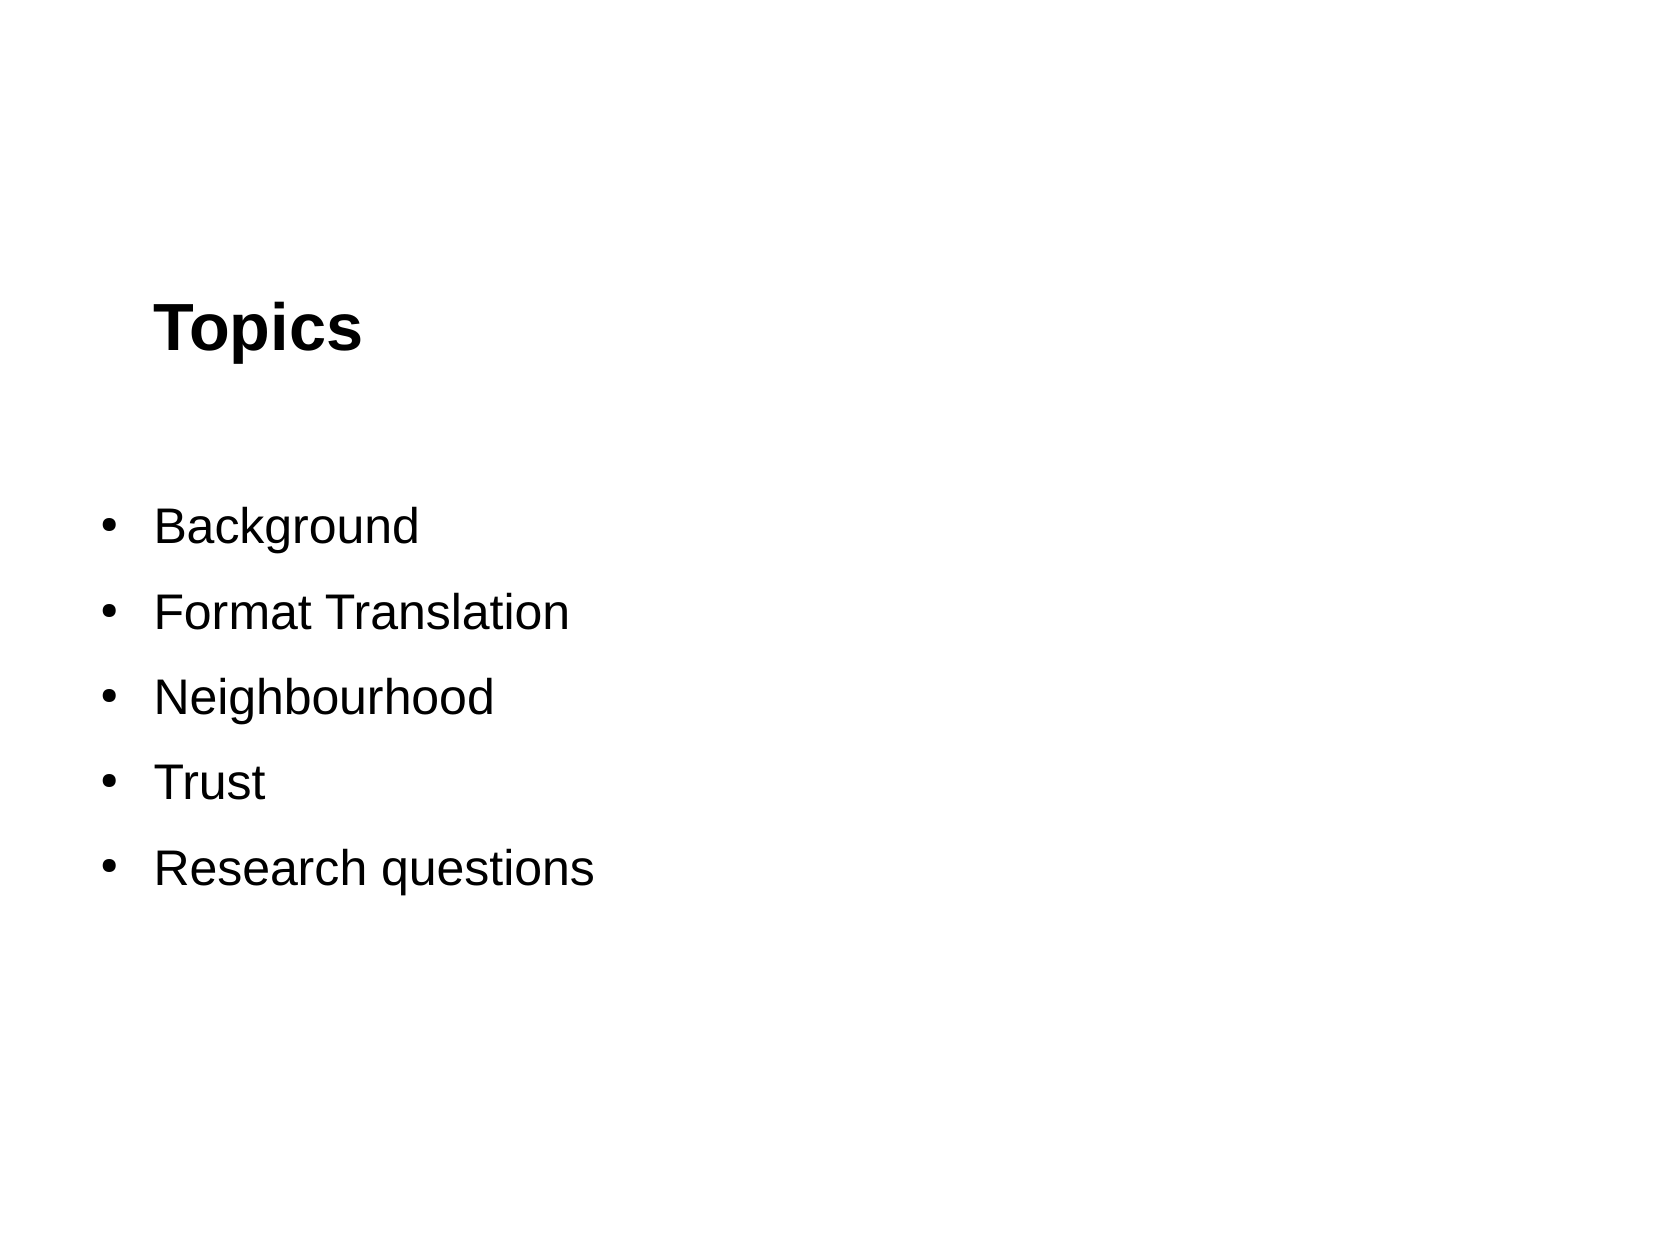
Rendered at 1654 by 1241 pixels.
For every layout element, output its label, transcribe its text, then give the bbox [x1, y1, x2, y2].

list Topics Background Format Translation Neighbourhood Trust Research questions [82, 290, 1571, 1109]
